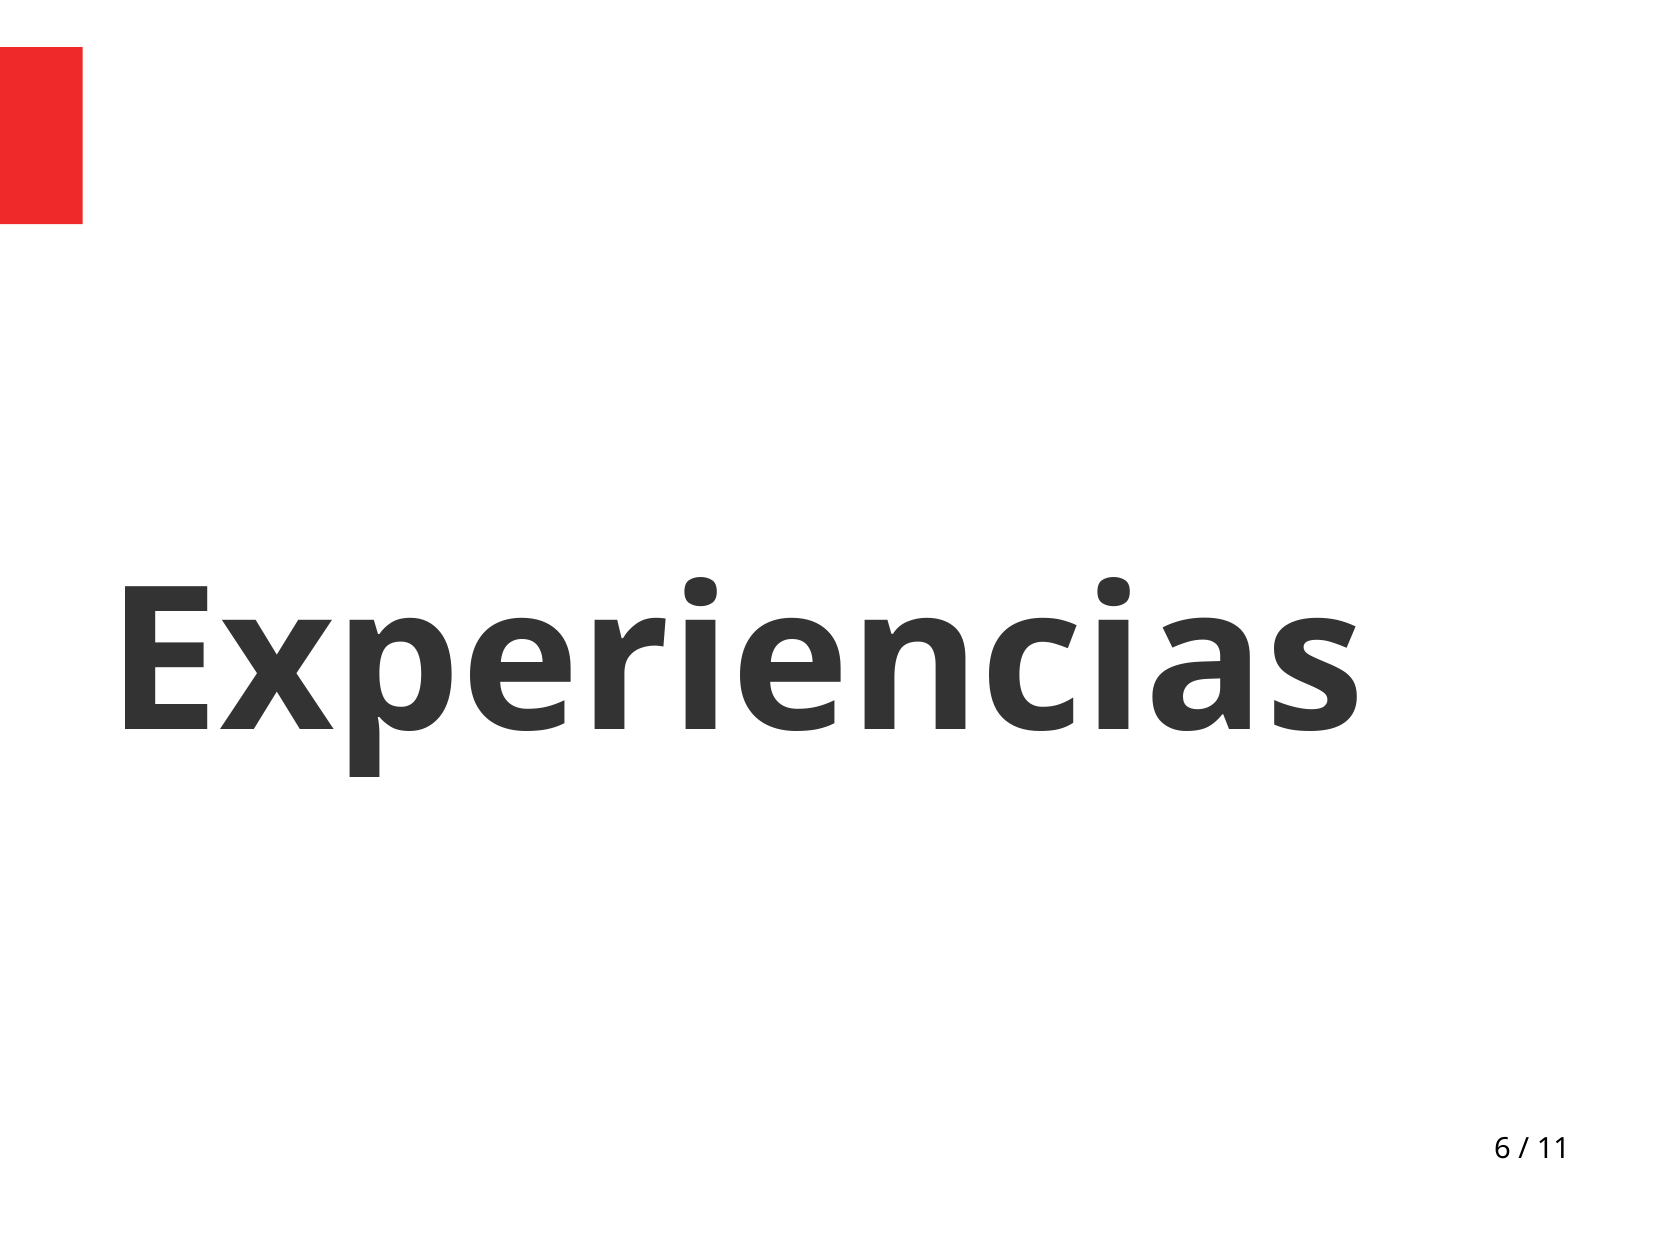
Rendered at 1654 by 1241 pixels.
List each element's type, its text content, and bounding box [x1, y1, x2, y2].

title Experiencias [107, 555, 1561, 763]
